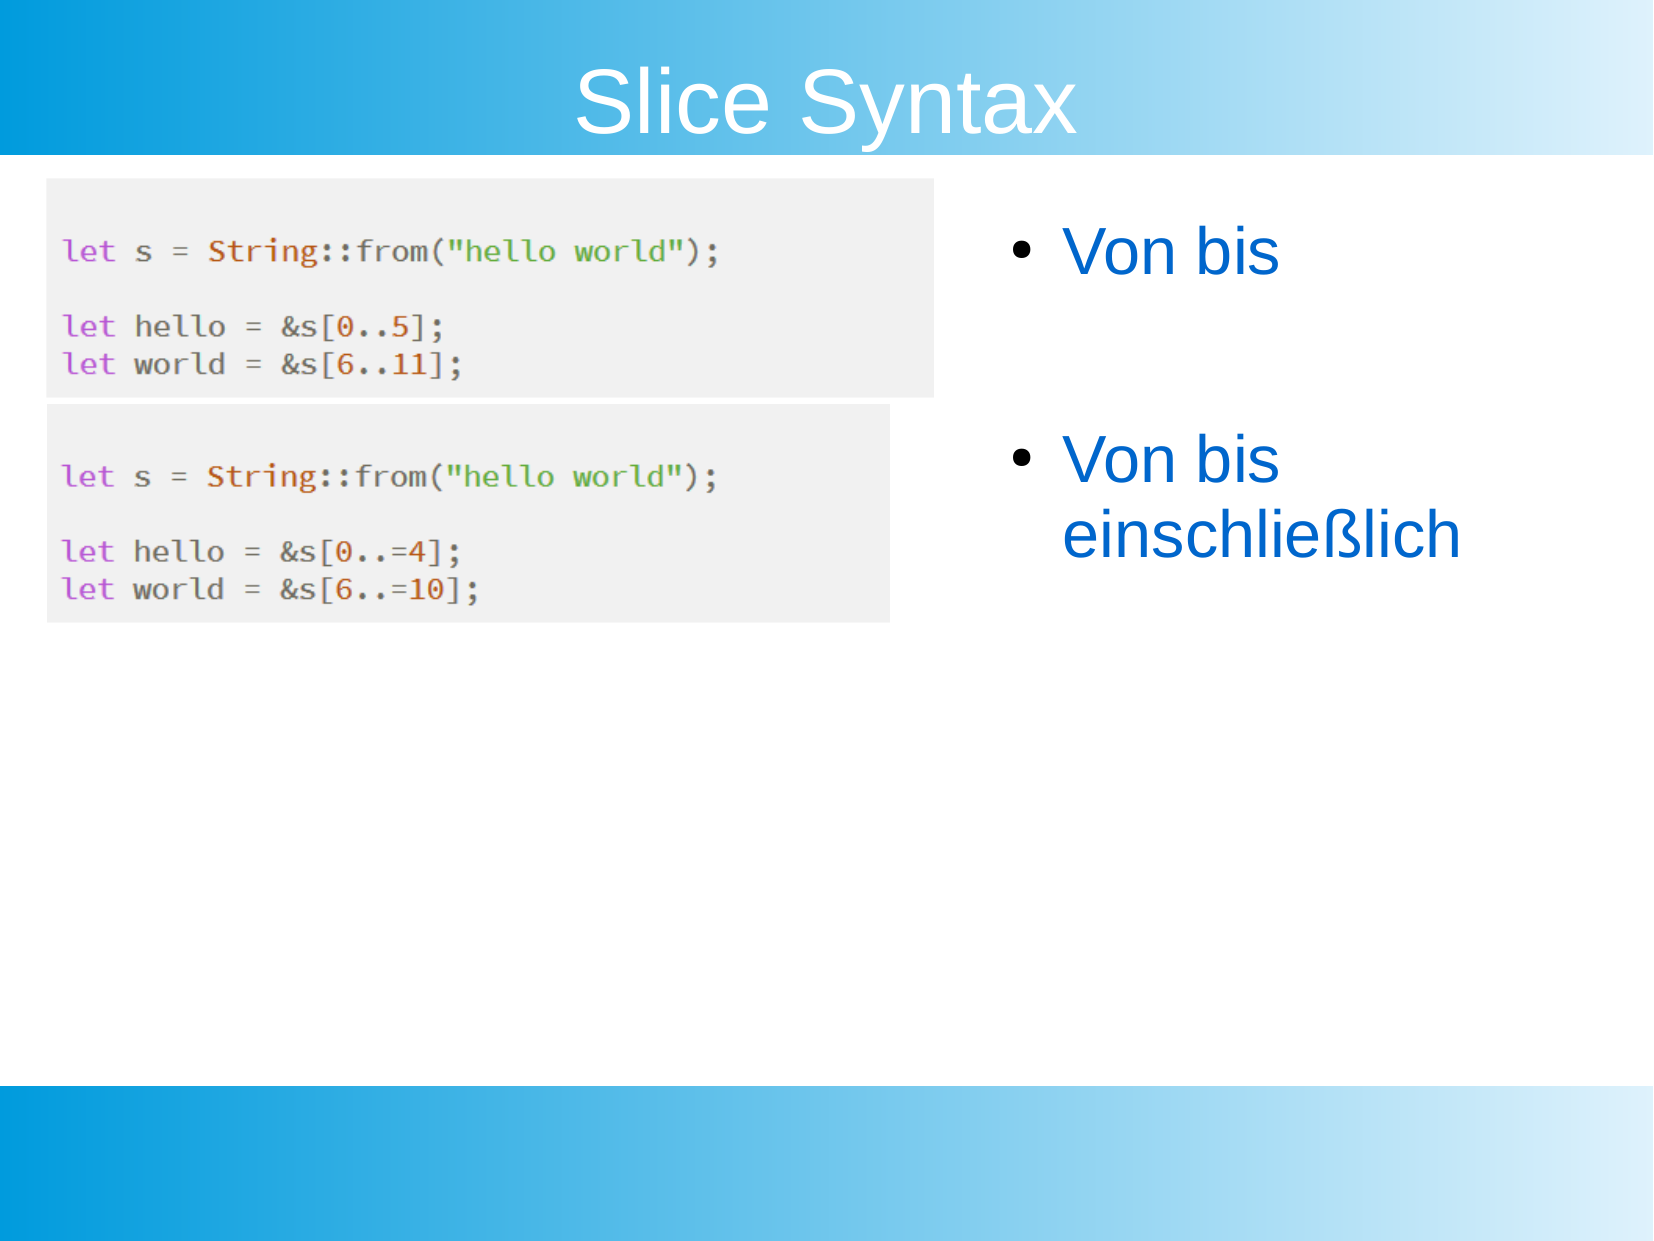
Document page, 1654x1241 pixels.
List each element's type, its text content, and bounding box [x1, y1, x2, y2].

picture [45, 177, 934, 401]
list Von bis Von bis einschließlich [992, 213, 1583, 934]
title Slice Syntax [82, 49, 1571, 155]
picture [47, 404, 890, 626]
